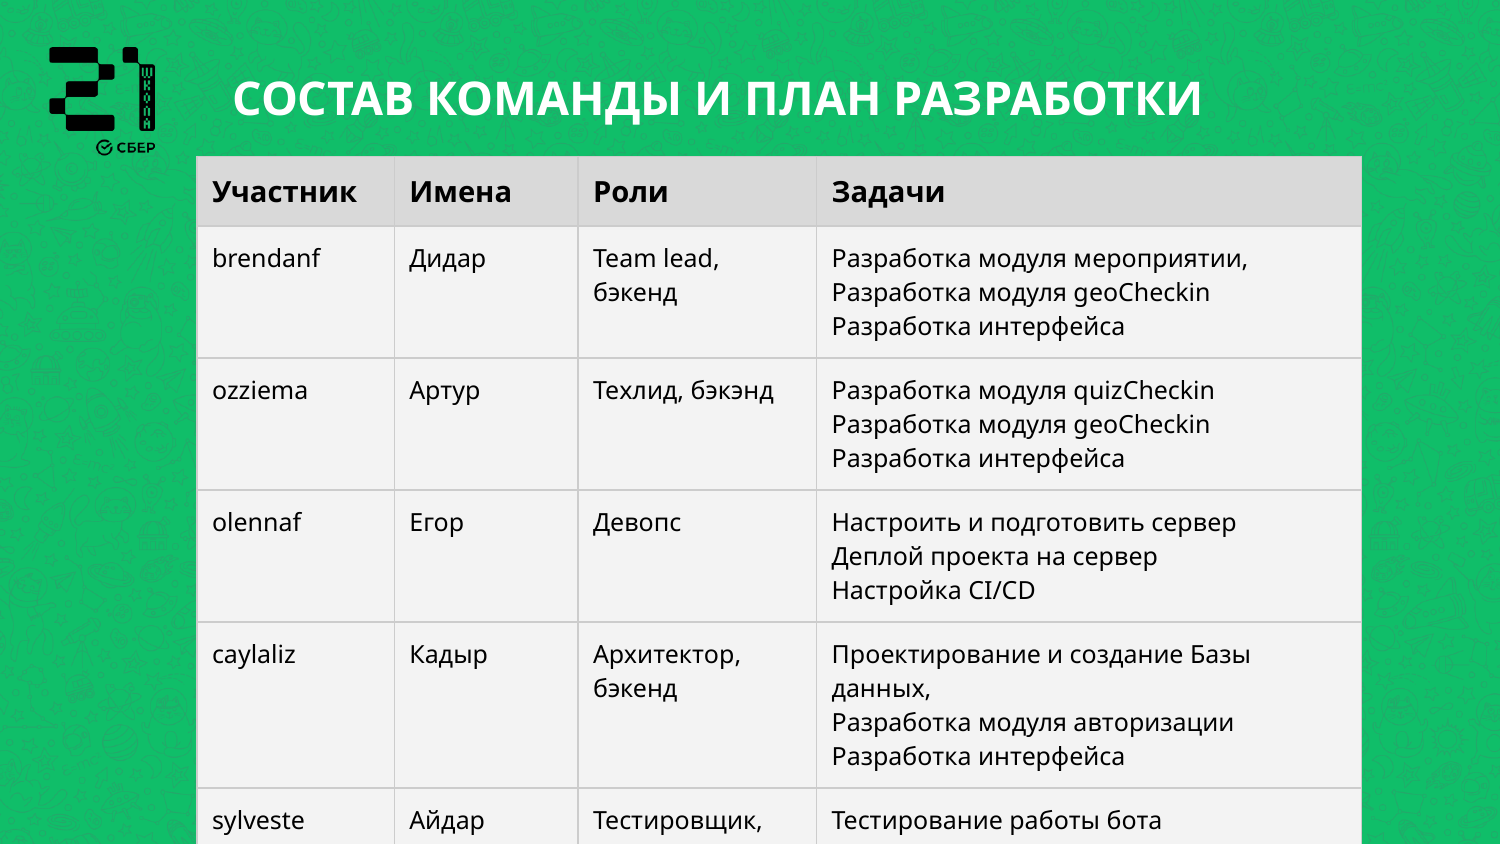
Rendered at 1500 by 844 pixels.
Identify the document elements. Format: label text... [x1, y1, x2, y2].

picture [0, 0, 1500, 844]
table_cell Айдар [395, 789, 577, 844]
table_cell Тестировщик, Монтаж [579, 789, 816, 844]
table_header Задачи [817, 157, 1361, 225]
table_cell ozziema [198, 359, 394, 489]
table_cell caylaliz [198, 623, 394, 787]
table_cell Разработка модуля мероприятии, Разработка модуля geoCheckin Разработка интерфейса [817, 227, 1361, 357]
title СОСТАВ КОМАНДЫ И ПЛАН РАЗРАБОТКИ [217, 50, 1459, 145]
table_cell sylveste [198, 789, 394, 844]
table_header Имена [395, 157, 577, 225]
table_cell Настроить и подготовить сервер Деплой проекта на сервер Настройка CI/CD [817, 491, 1361, 621]
table_cell Артур [395, 359, 577, 489]
table_cell brendanf [198, 227, 394, 357]
table_header Участник [198, 157, 394, 225]
table_cell Тестирование работы бота Монтаж видео ролика [817, 789, 1361, 844]
table_cell Дидар [395, 227, 577, 357]
table_cell Егор [395, 491, 577, 621]
table_cell Разработка модуля quizCheckin Разработка модуля geoCheckin Разработка интерфейса [817, 359, 1361, 489]
table_cell Проектирование и создание Базы данных, Разработка модуля авторизации Разработка интерфейса [817, 623, 1361, 787]
table_header Роли [579, 157, 816, 225]
table_cell olennaf [198, 491, 394, 621]
table_cell Техлид, бэкэнд [579, 359, 816, 489]
table_cell Кадыр [395, 623, 577, 787]
table_cell Team lead, бэкенд [579, 227, 816, 357]
table_cell Архитектор, бэкенд [579, 623, 816, 787]
table_cell Девопс [579, 491, 816, 621]
